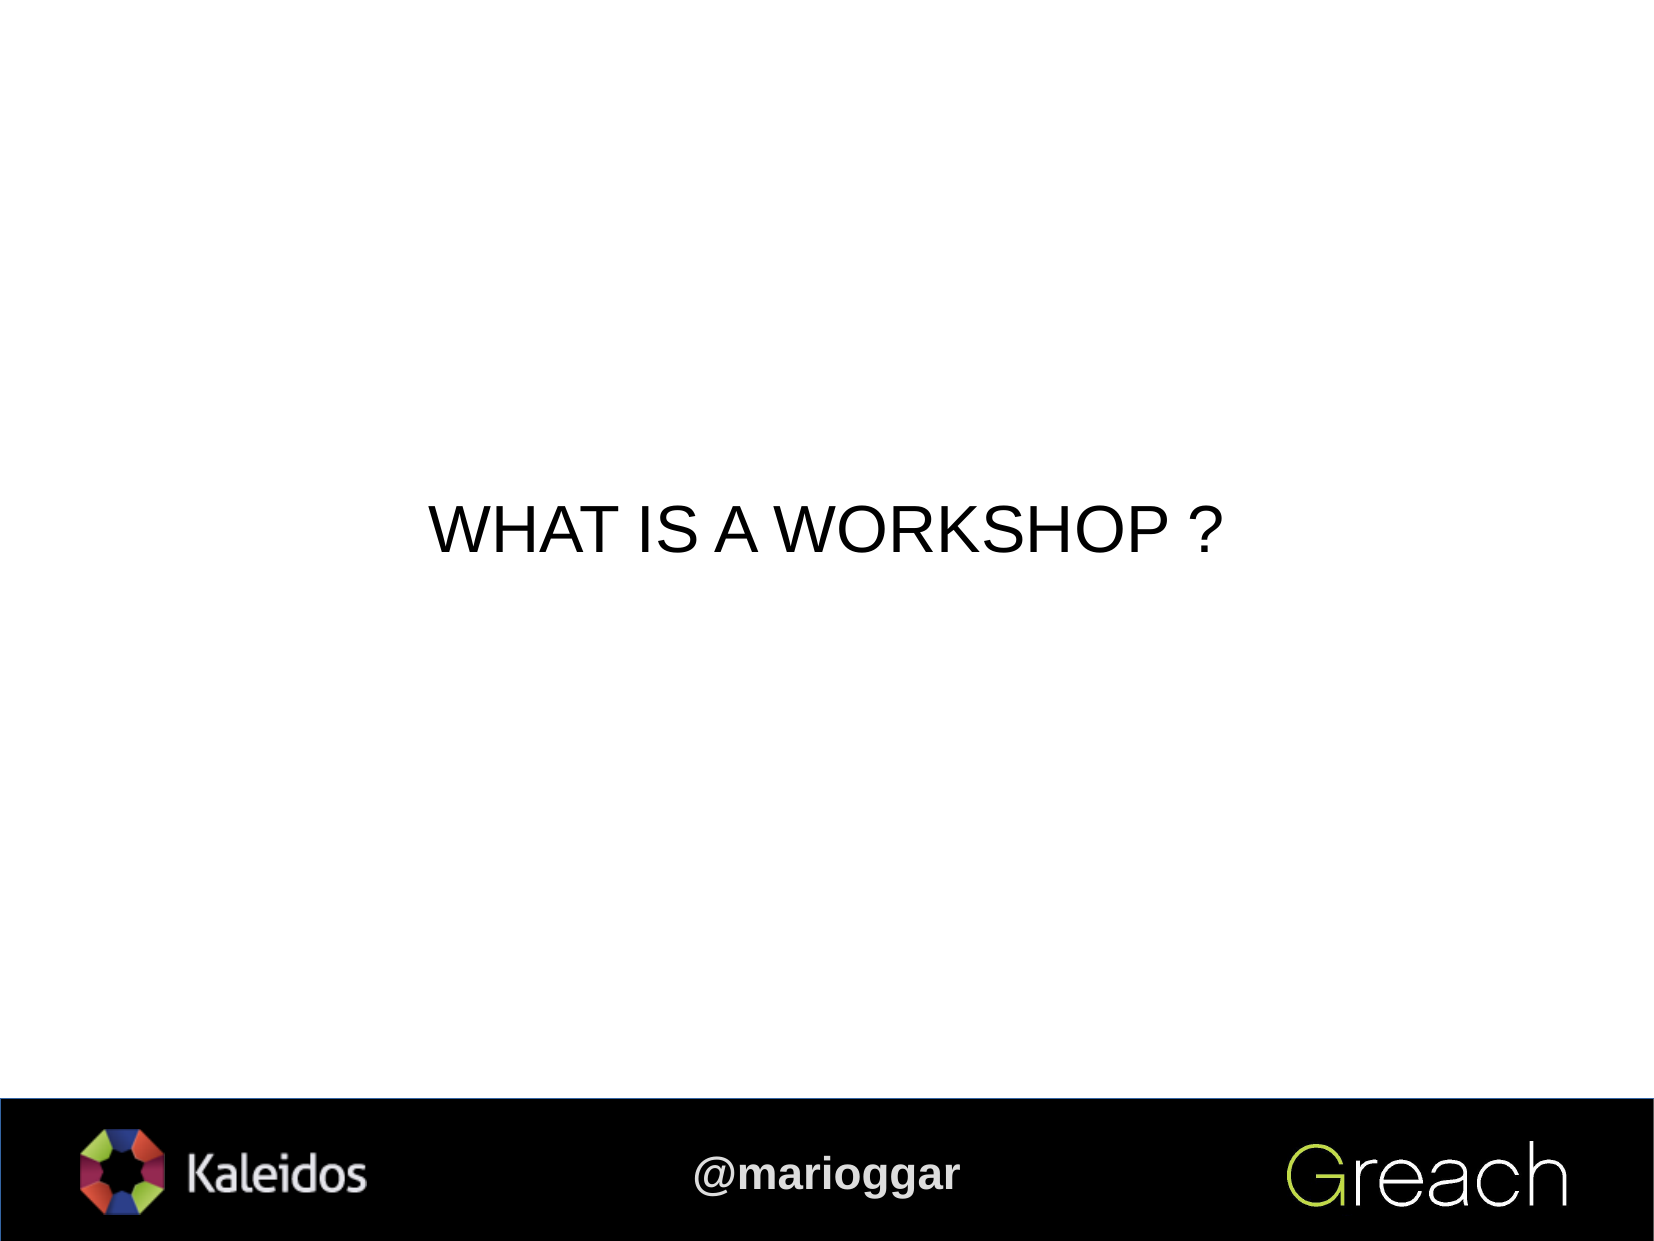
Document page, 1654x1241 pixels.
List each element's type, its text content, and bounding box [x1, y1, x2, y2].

picture [80, 1129, 367, 1215]
subtitle WHAT IS A WORKSHOP ? [82, 49, 1571, 1010]
picture [1287, 1141, 1571, 1216]
